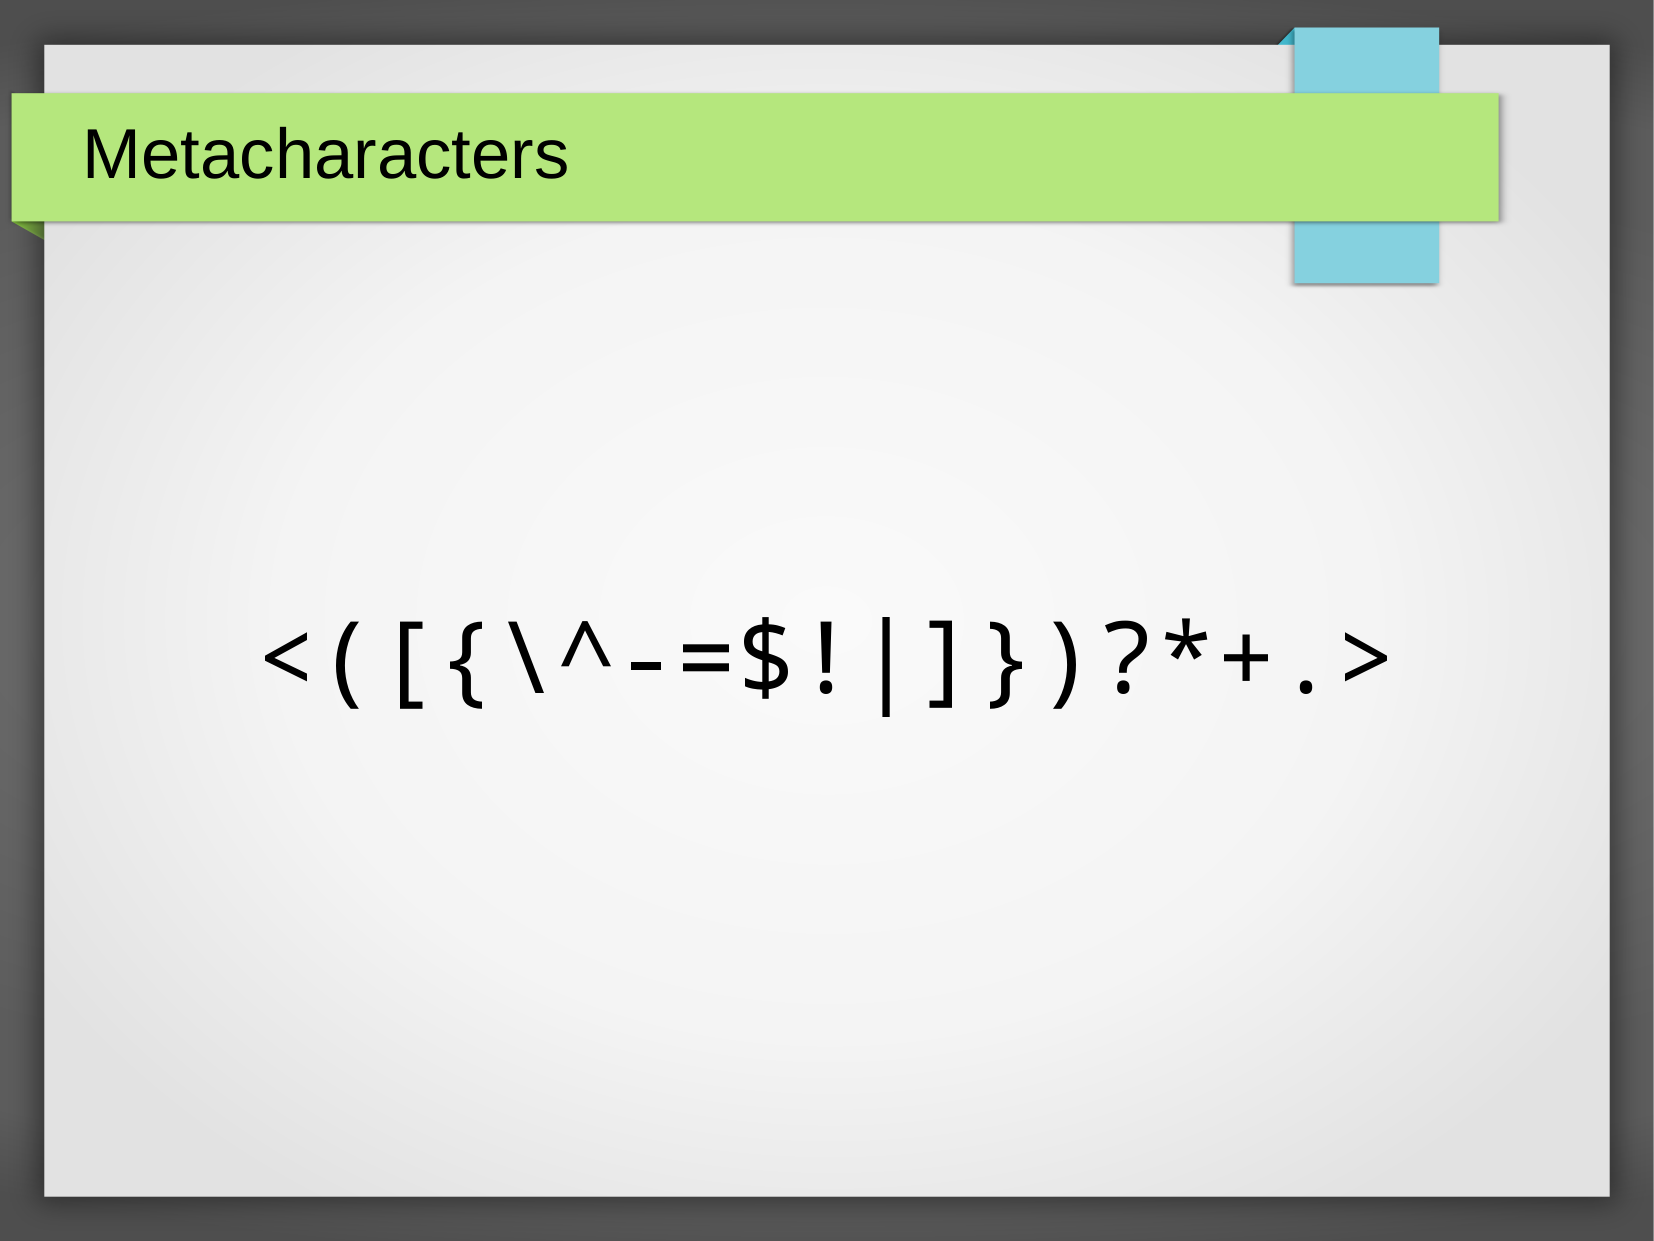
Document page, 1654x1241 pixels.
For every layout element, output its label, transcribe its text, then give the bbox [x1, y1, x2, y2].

picture [0, 0, 1654, 1241]
title Metacharacters [82, 94, 1264, 213]
subtitle <([{\^-=$!|]})?*+.> [82, 295, 1571, 1015]
